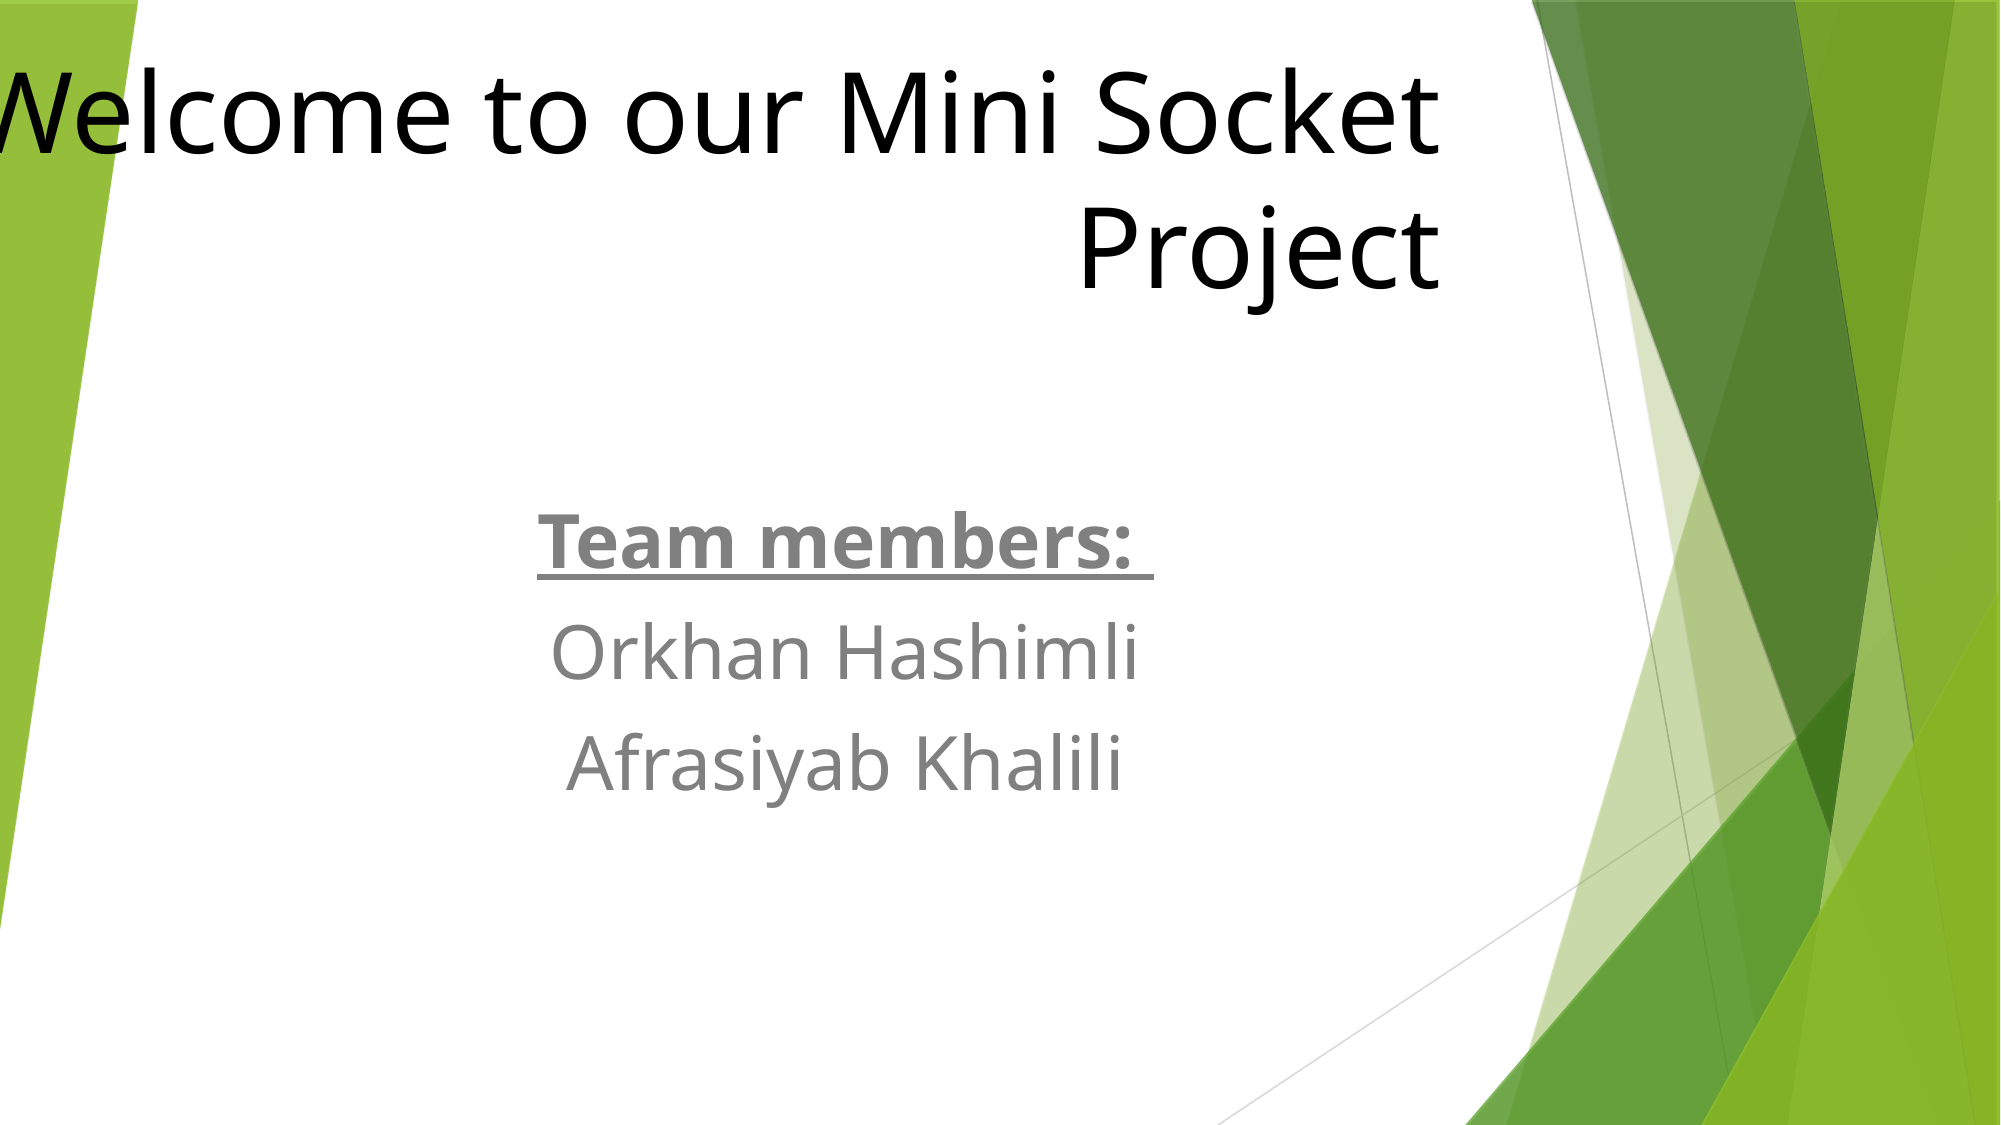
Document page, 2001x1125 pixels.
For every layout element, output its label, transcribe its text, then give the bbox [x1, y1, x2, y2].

title Welcome to our Mini Socket Project [0, 48, 1457, 319]
subtitle Team members: Orkhan Hashimli Afrasiyab Khalili [318, 486, 1372, 1087]
